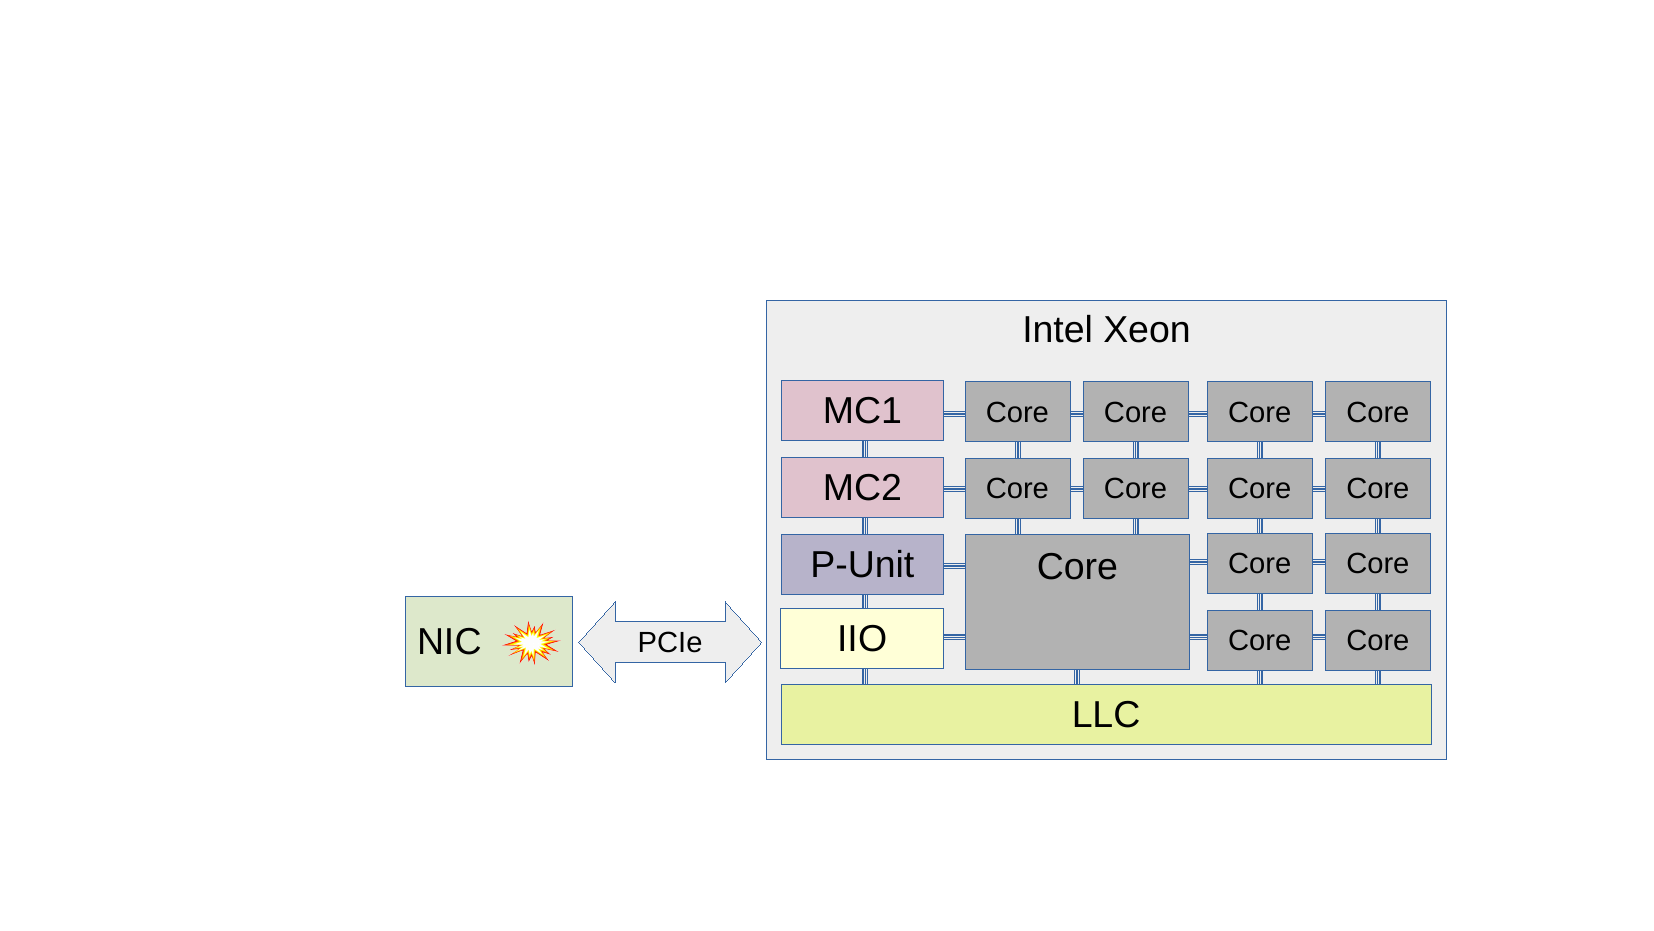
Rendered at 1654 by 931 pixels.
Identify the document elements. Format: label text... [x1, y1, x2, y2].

text_box Core [1207, 610, 1313, 671]
text_box MC1 [781, 380, 944, 441]
text_box Intel Xeon [766, 300, 1447, 760]
text_box Core [965, 458, 1071, 519]
text_box IIO [780, 608, 944, 669]
text_box PCIe [578, 601, 762, 683]
text_box LLC [781, 684, 1432, 745]
text_box Core [1325, 458, 1431, 519]
text_box MC2 [781, 457, 944, 518]
picture [501, 620, 562, 666]
text_box Core [1207, 533, 1313, 594]
text_box Core [1207, 458, 1313, 519]
text_box Core [965, 534, 1190, 670]
text_box Core [1325, 610, 1431, 671]
text_box Core [1325, 381, 1431, 442]
text_box NIC [405, 596, 573, 687]
text_box Core [1207, 381, 1313, 442]
text_box Core [965, 381, 1071, 442]
text_box Core [1325, 533, 1431, 594]
text_box P-Unit [781, 534, 944, 595]
text_box Core [1083, 458, 1189, 519]
text_box Core [1083, 381, 1189, 442]
